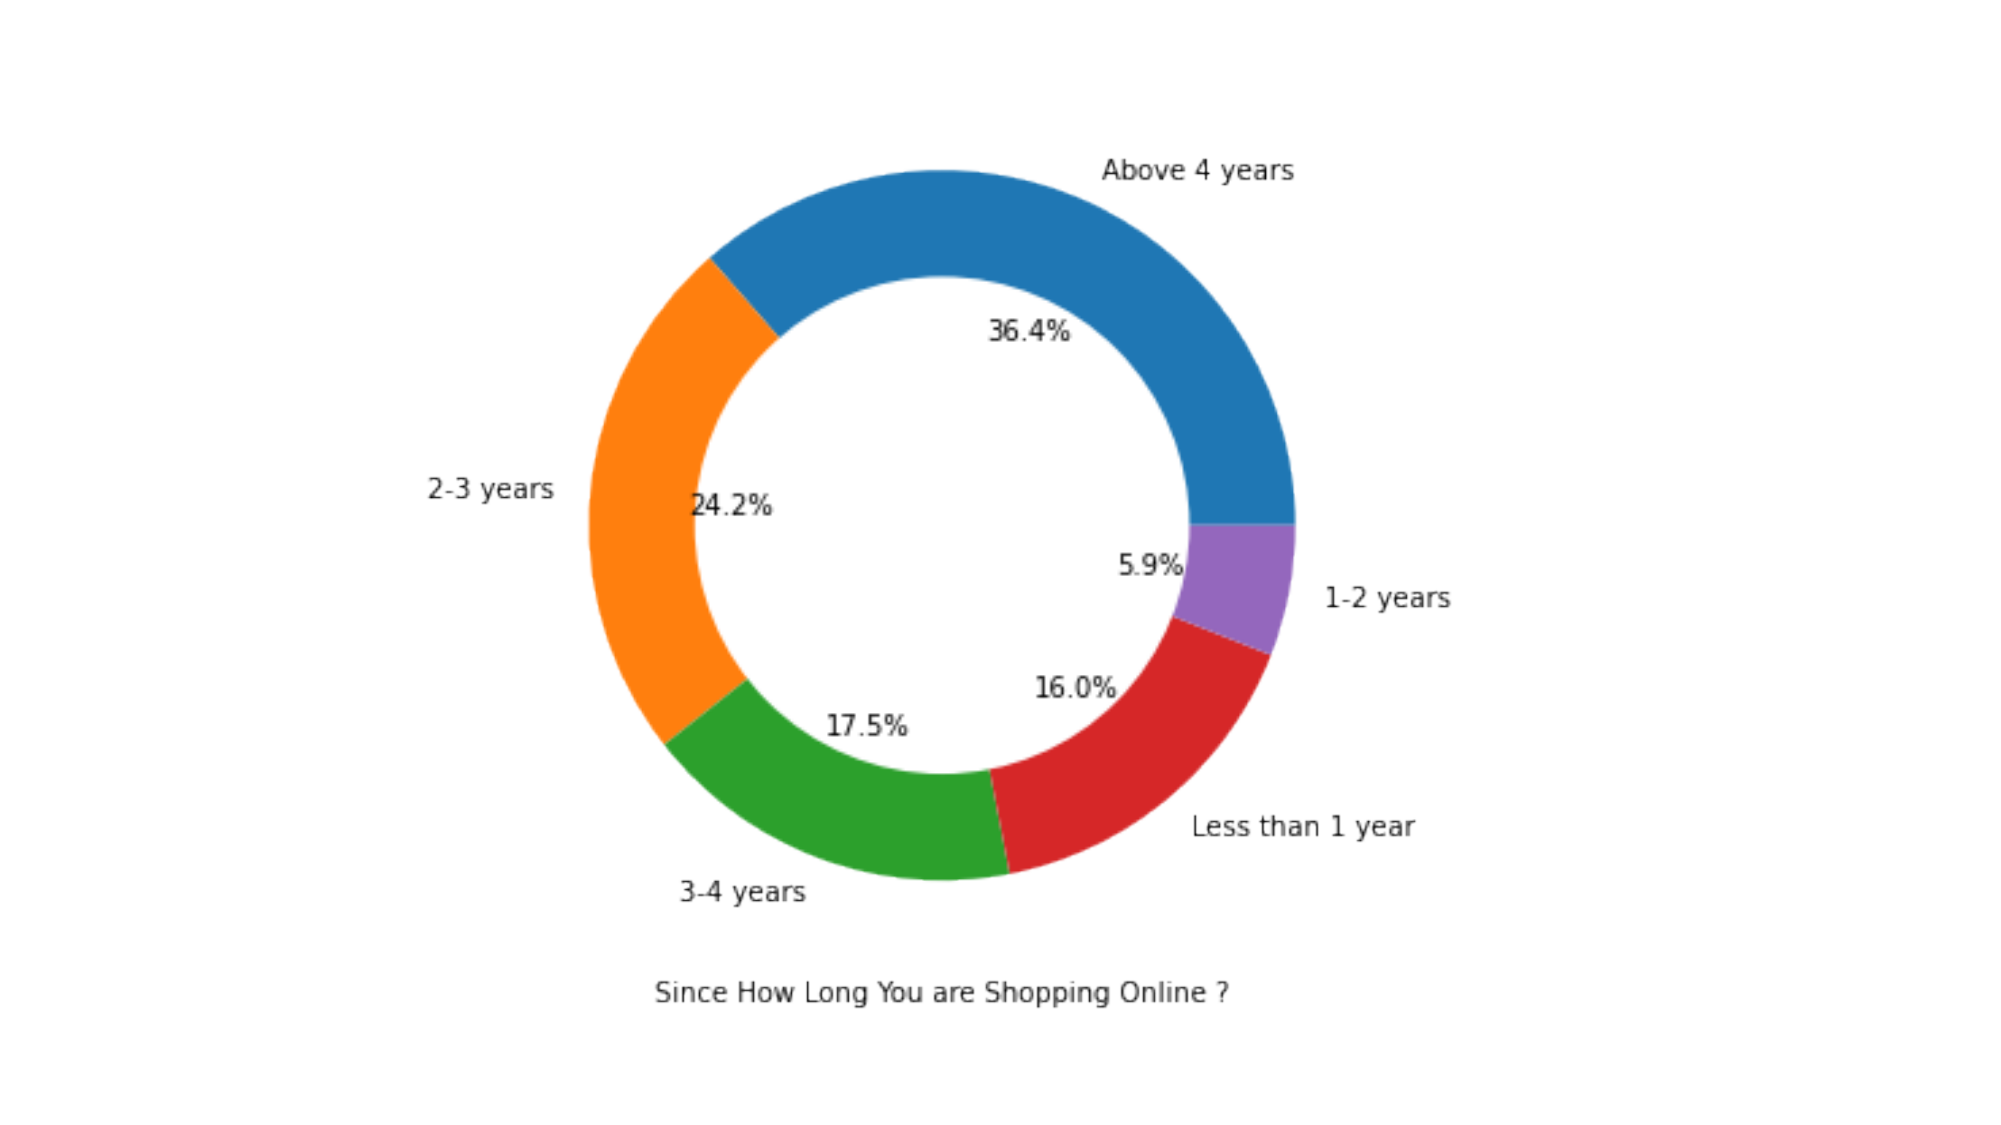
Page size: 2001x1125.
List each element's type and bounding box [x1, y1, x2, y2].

picture [409, 64, 1471, 1028]
